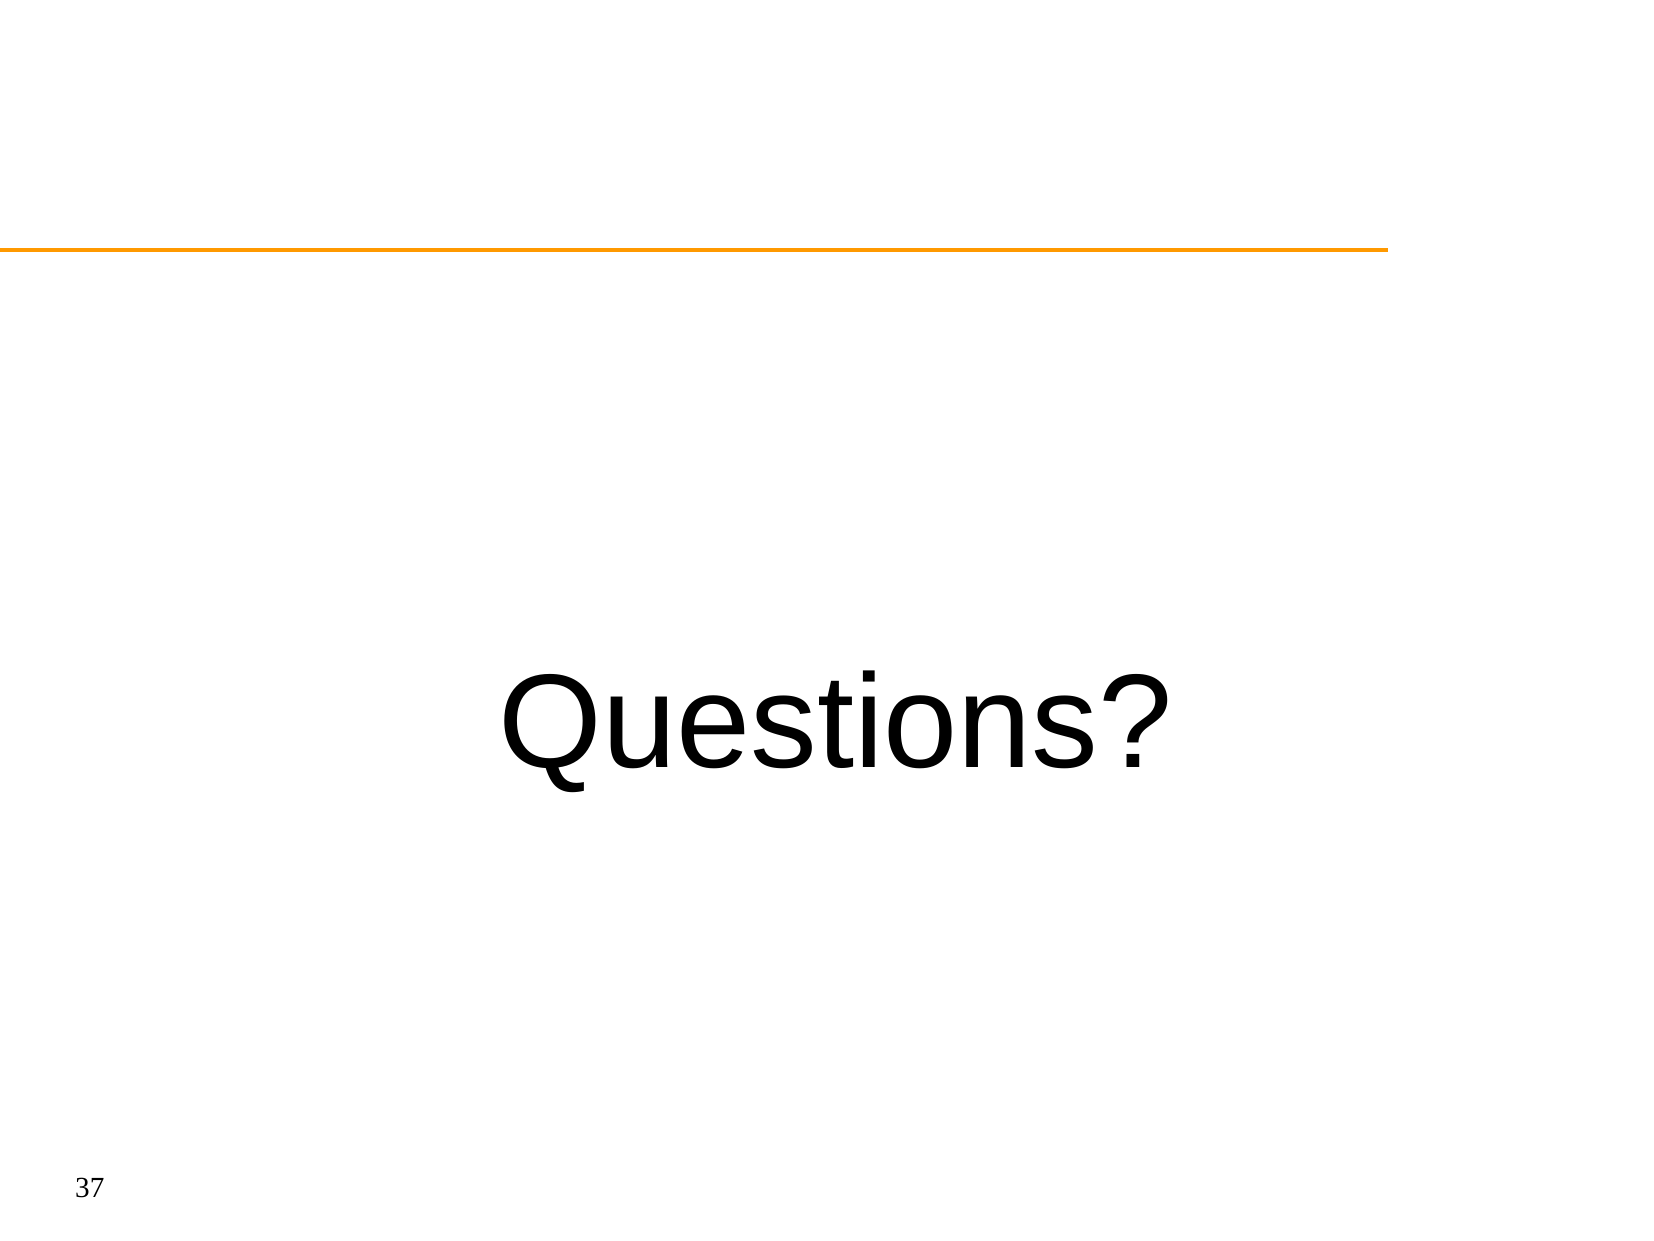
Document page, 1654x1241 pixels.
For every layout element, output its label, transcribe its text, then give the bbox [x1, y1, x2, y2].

list Questions? [82, 290, 1571, 1094]
